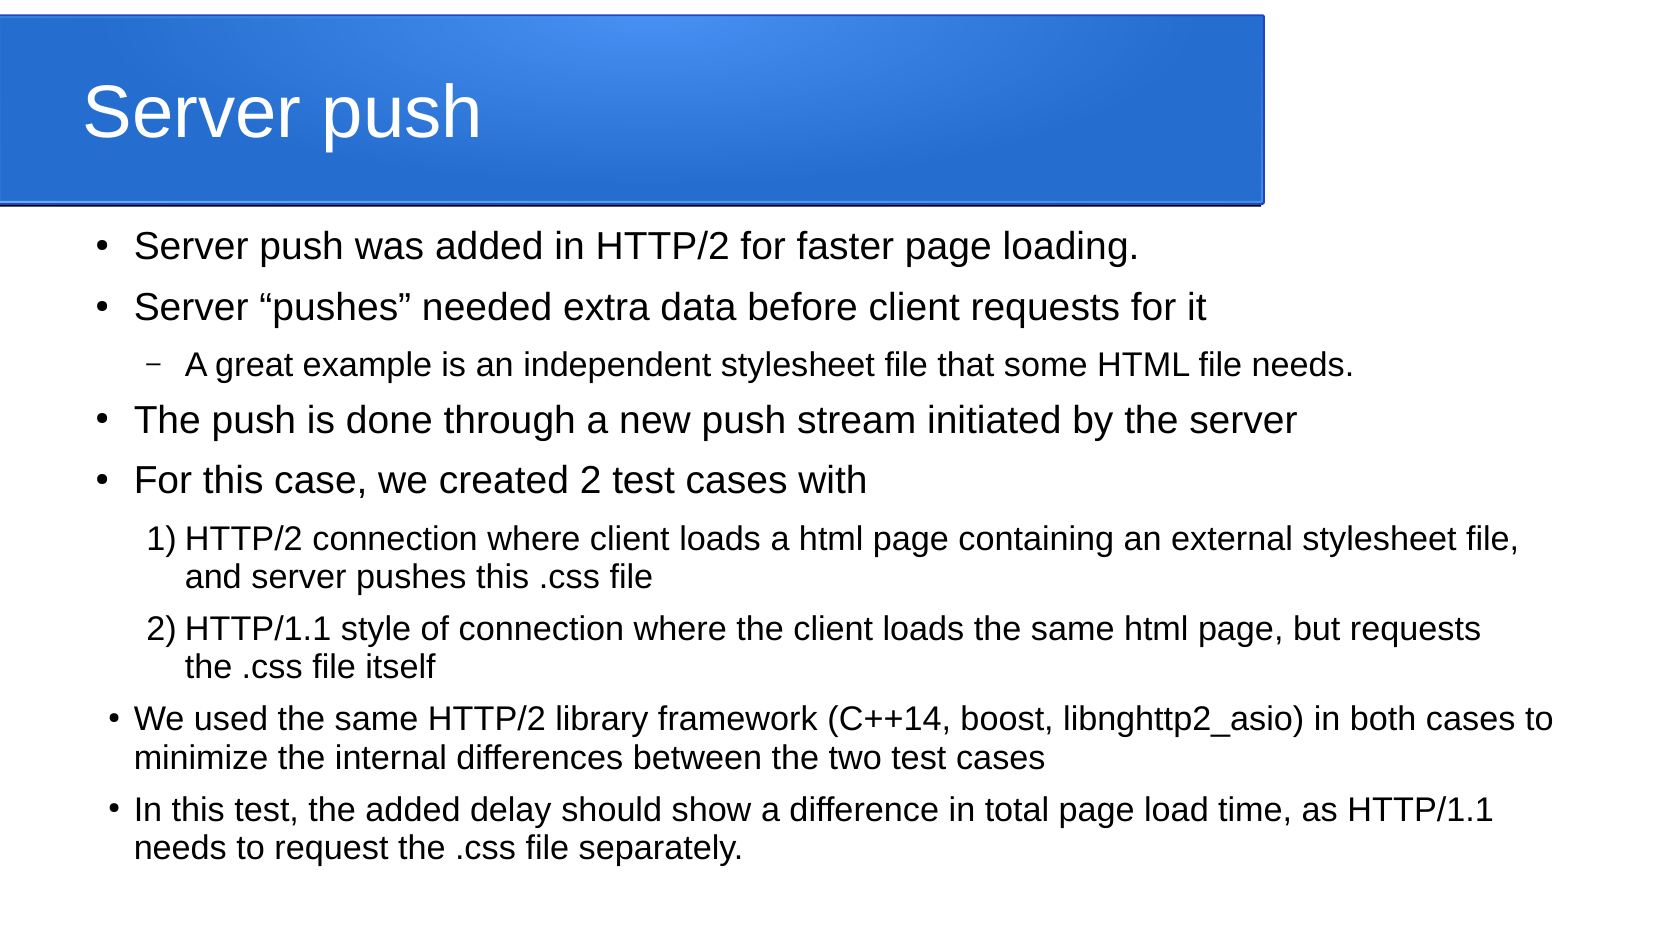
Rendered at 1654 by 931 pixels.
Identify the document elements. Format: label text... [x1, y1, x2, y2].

title Server push [82, 35, 1235, 189]
list Server push was added in HTTP/2 for faster page loading. Server “pushes” needed extra data before client requests for it A great example is an independent stylesheet file that some HTML file needs. The push is done through a new push stream initiated by the server For this case, we created 2 test cases with HTTP/2 connection where client loads a html page containing an external stylesheet file, and server pushes this .css file HTTP/1.1 style of connection where the client loads the same html page, but requests the .css file itself We used the same HTTP/2 library framework (C++14, boost, libnghttp2_asio) in both cases to minimize the internal differences between the two test cases In this test, the added delay should show a difference in total page load time, as HTTP/1.1 needs to request the .css file separately. [82, 224, 1571, 871]
